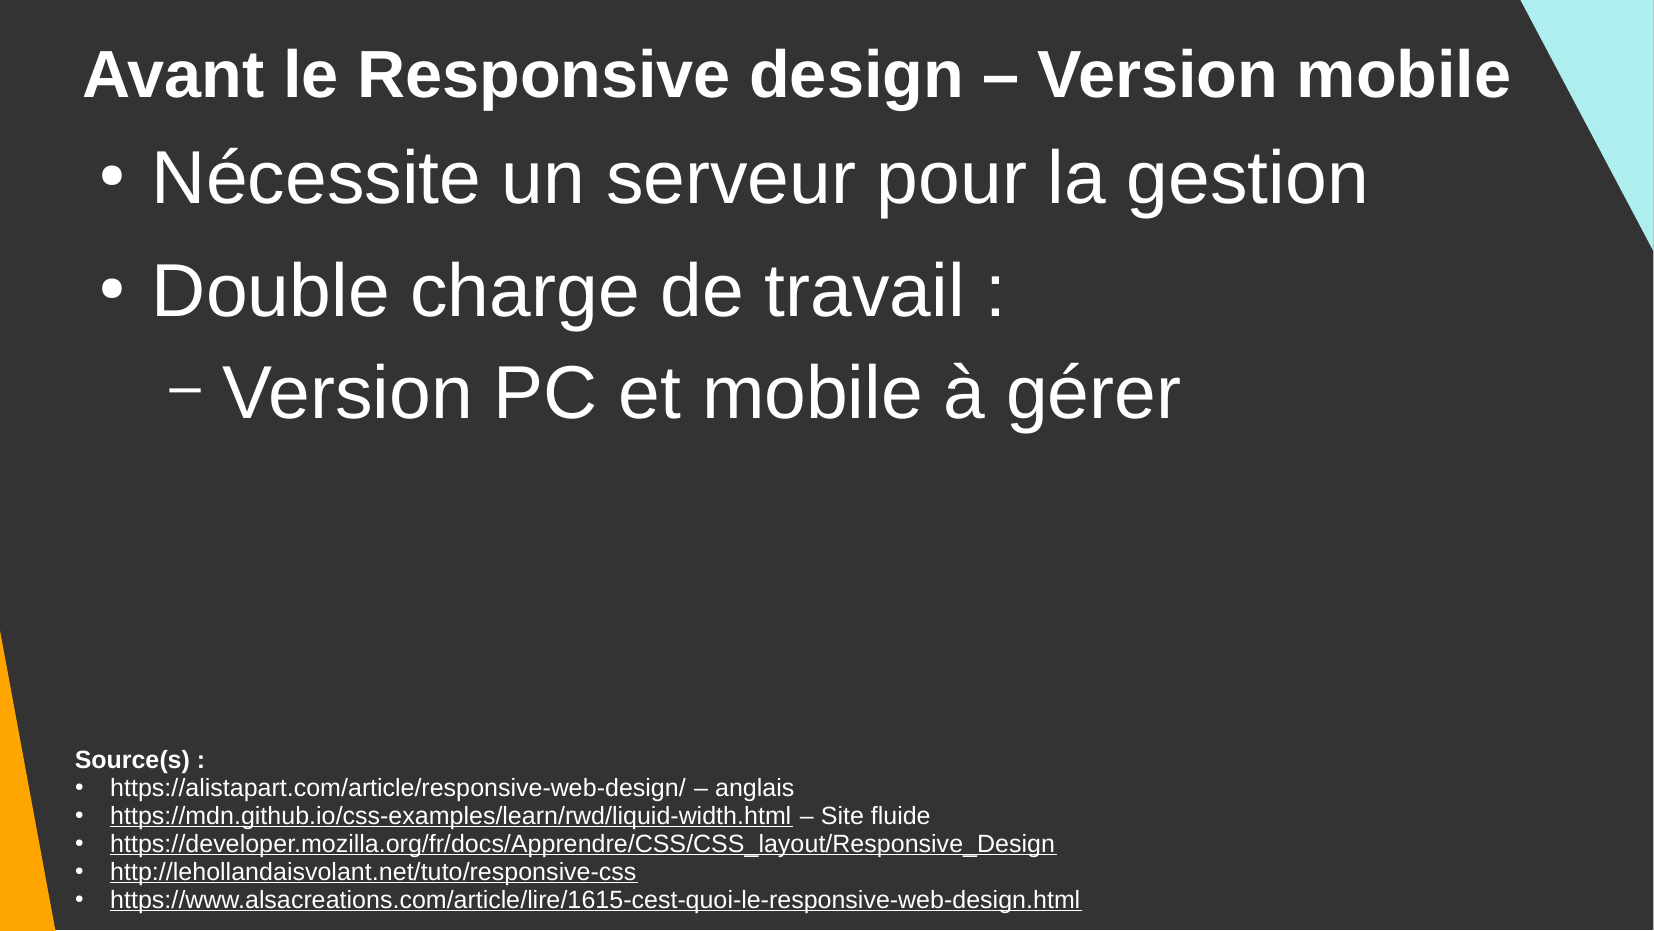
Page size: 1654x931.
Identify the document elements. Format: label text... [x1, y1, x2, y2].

title Avant le Responsive design – Version mobile [82, 37, 1571, 114]
text_box Source(s) : https://alistapart.com/article/responsive-web-design/ – anglais https://mdn.github.io/css-examples/learn/rwd/liquid-width.html – Site fluide https://developer.mozilla.org/fr/docs/Apprendre/CSS/CSS_layout/Responsive_Design http://lehollandaisvolant.net/tuto/responsive-css https://www.alsacreations.com/article/lire/1615-cest-quoi-le-responsive-web-design.html [60, 738, 1546, 922]
text_box [1520, 0, 1654, 253]
list Nécessite un serveur pour la gestion Double charge de travail : Version PC et mobile à gérer [80, 135, 1605, 567]
text_box [0, 630, 56, 931]
